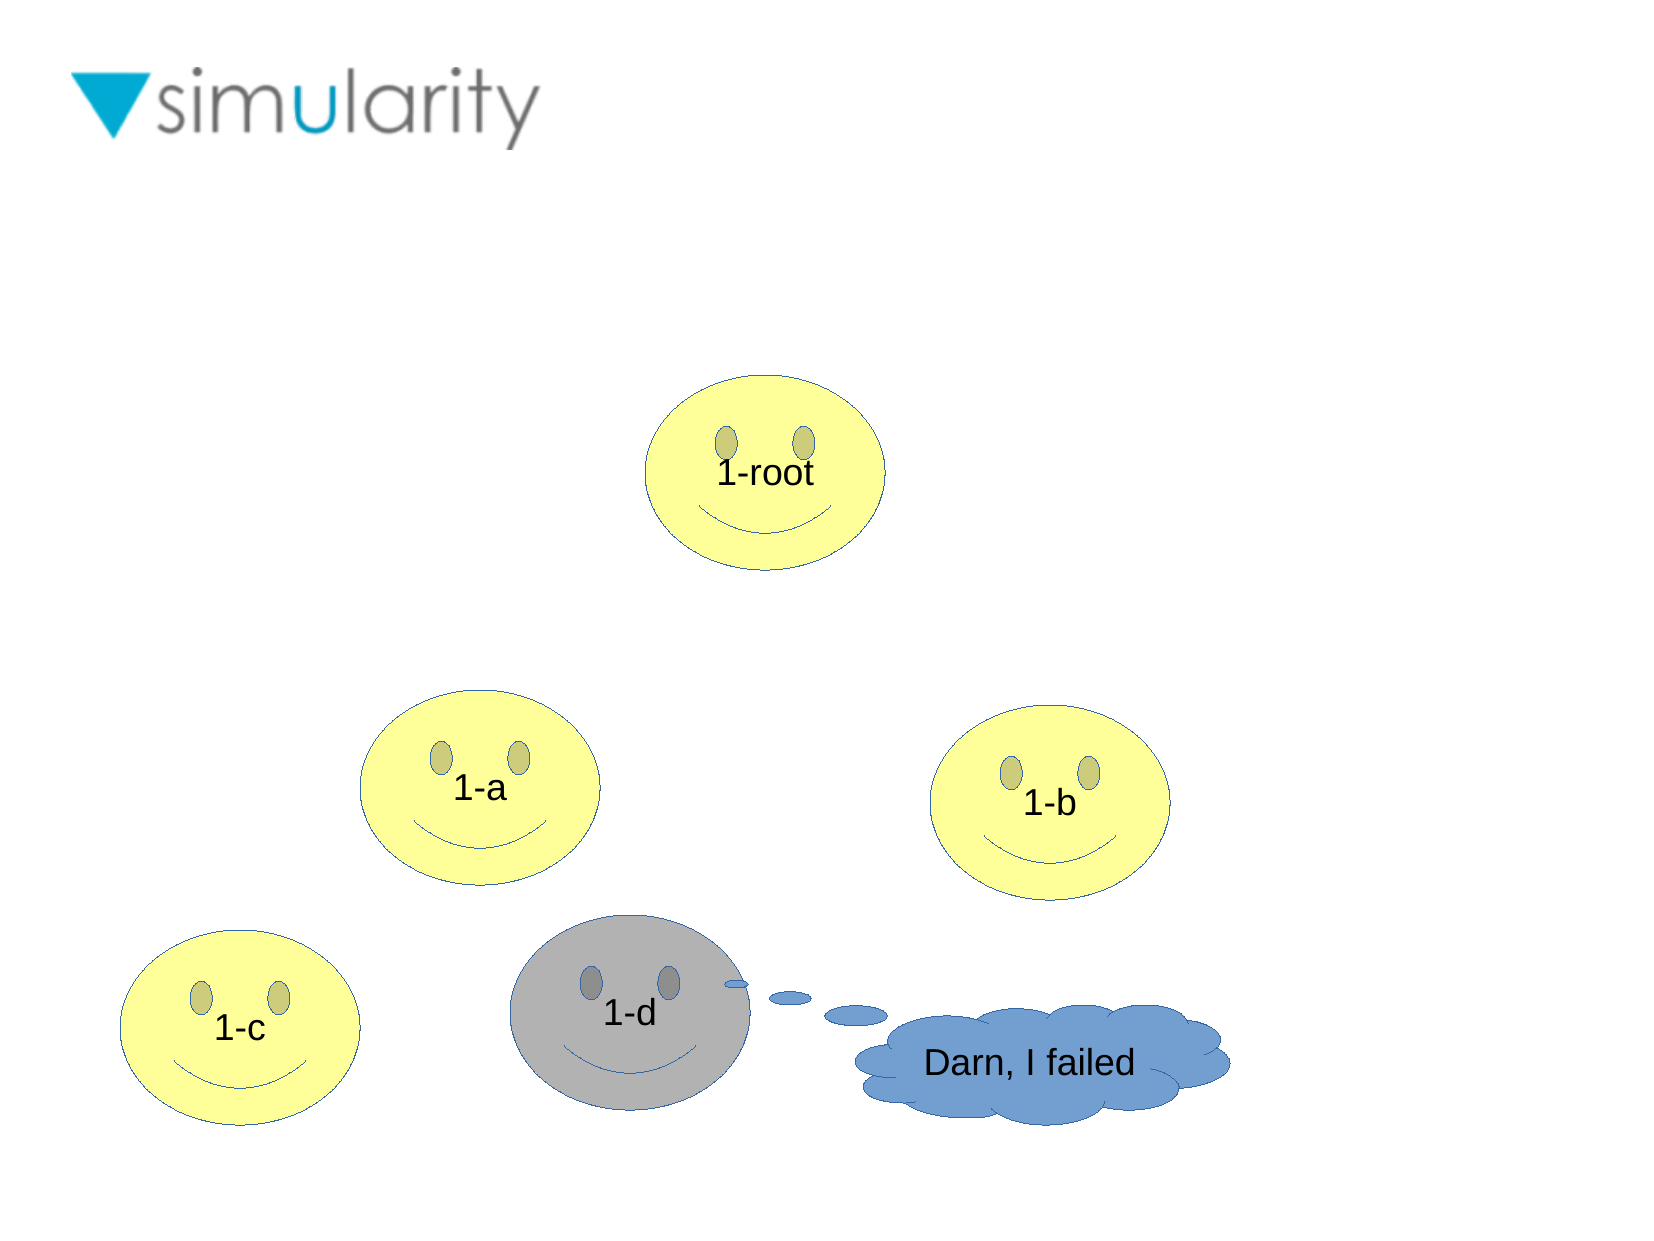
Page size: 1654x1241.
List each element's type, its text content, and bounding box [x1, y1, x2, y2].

text_box 1-d [510, 915, 751, 1111]
text_box Darn, I failed [855, 1005, 1231, 1126]
text_box 1-root [645, 375, 886, 571]
text_box Darn, I failed [824, 1005, 888, 1026]
text_box 1-b [930, 705, 1171, 901]
picture [71, 67, 541, 150]
text_box 1-c [120, 930, 361, 1126]
text_box 1-a [360, 690, 601, 886]
text_box Darn, I failed [769, 991, 812, 1005]
